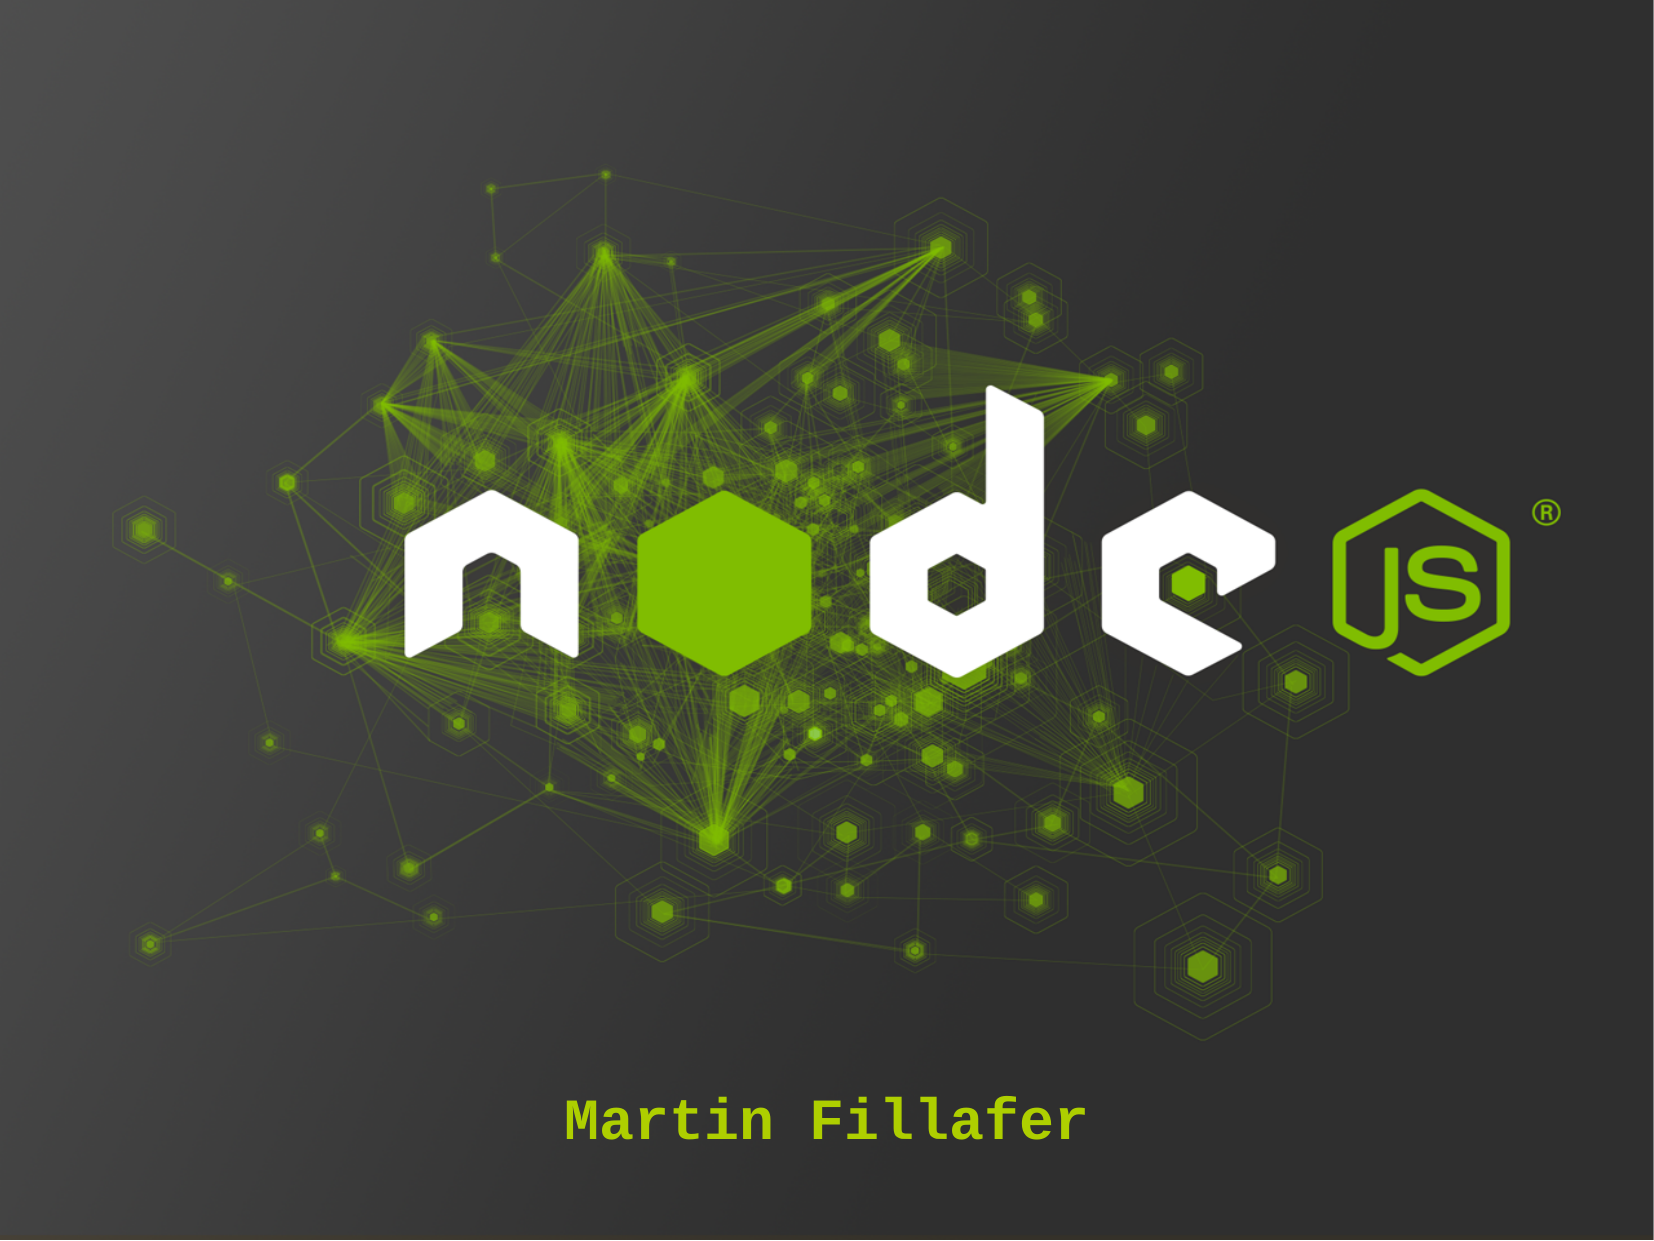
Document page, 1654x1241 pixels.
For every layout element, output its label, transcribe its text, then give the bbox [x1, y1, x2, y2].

picture [0, 0, 1654, 1240]
text_box Martin Fillafer [549, 1083, 1105, 1165]
